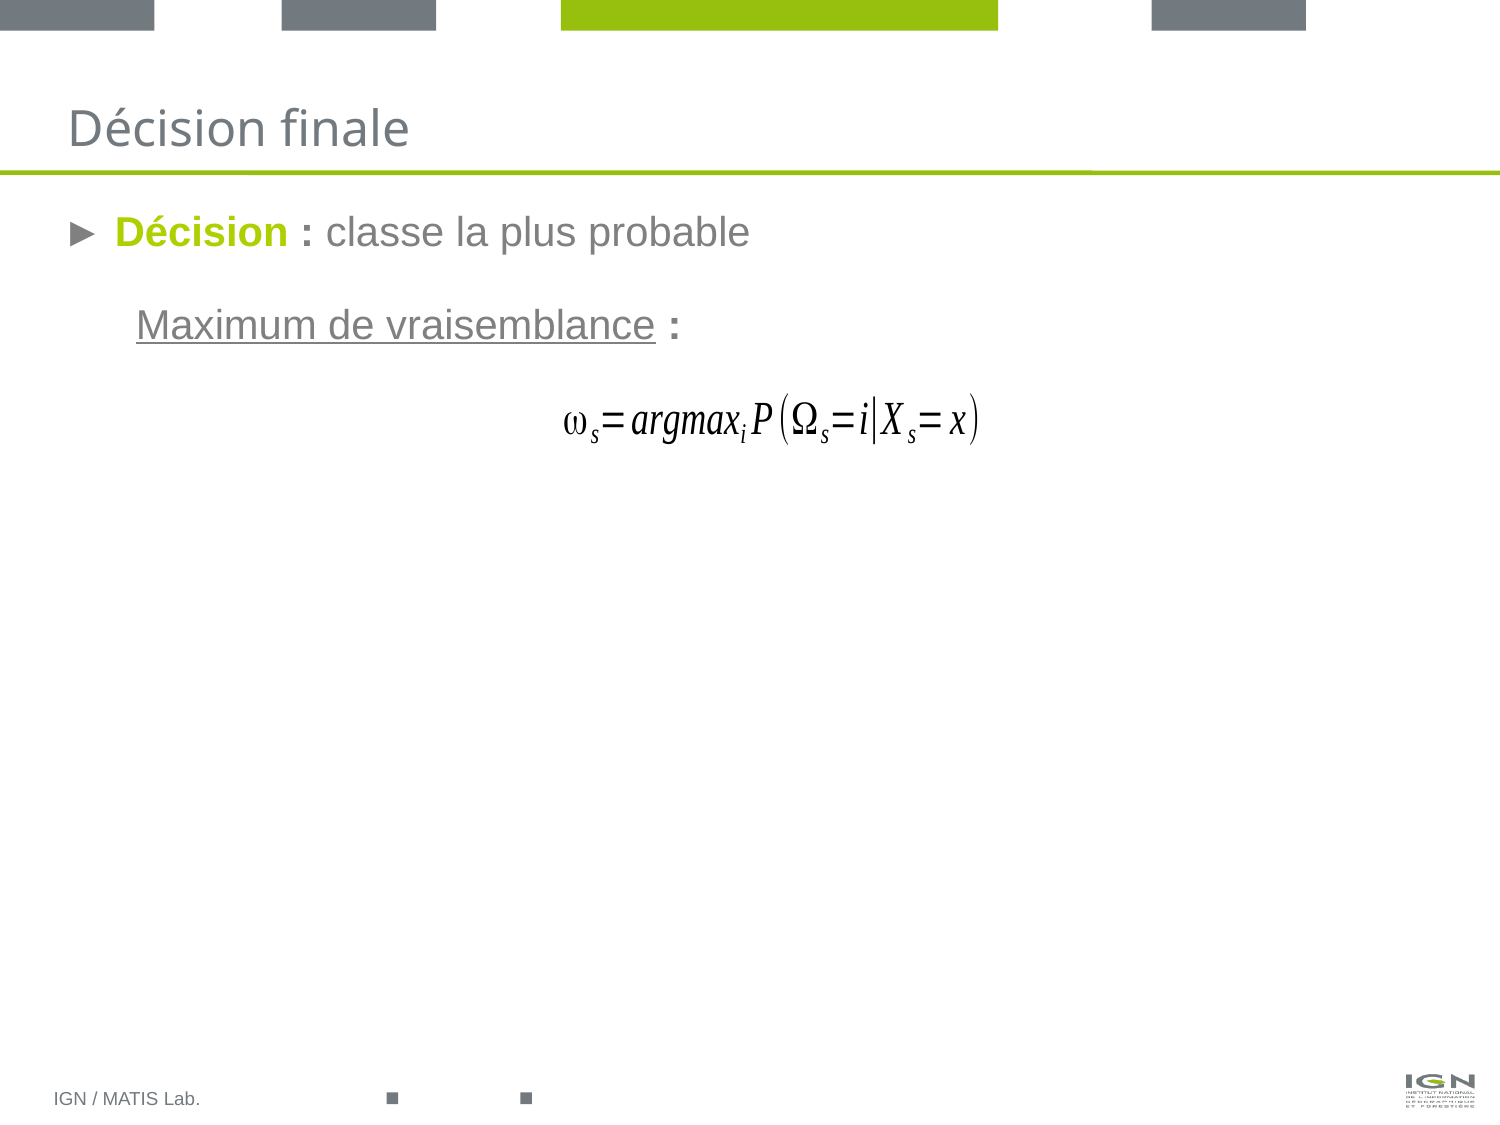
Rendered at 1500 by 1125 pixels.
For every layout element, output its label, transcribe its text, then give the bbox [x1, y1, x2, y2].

text_box Décision finale [53, 80, 1425, 173]
text_box ► Décision : classe la plus probable Maximum de vraisemblance : [47, 201, 1453, 728]
text_box IGN / MATIS Lab. [38, 1067, 514, 1125]
picture [1404, 1074, 1475, 1108]
chart [555, 389, 989, 451]
